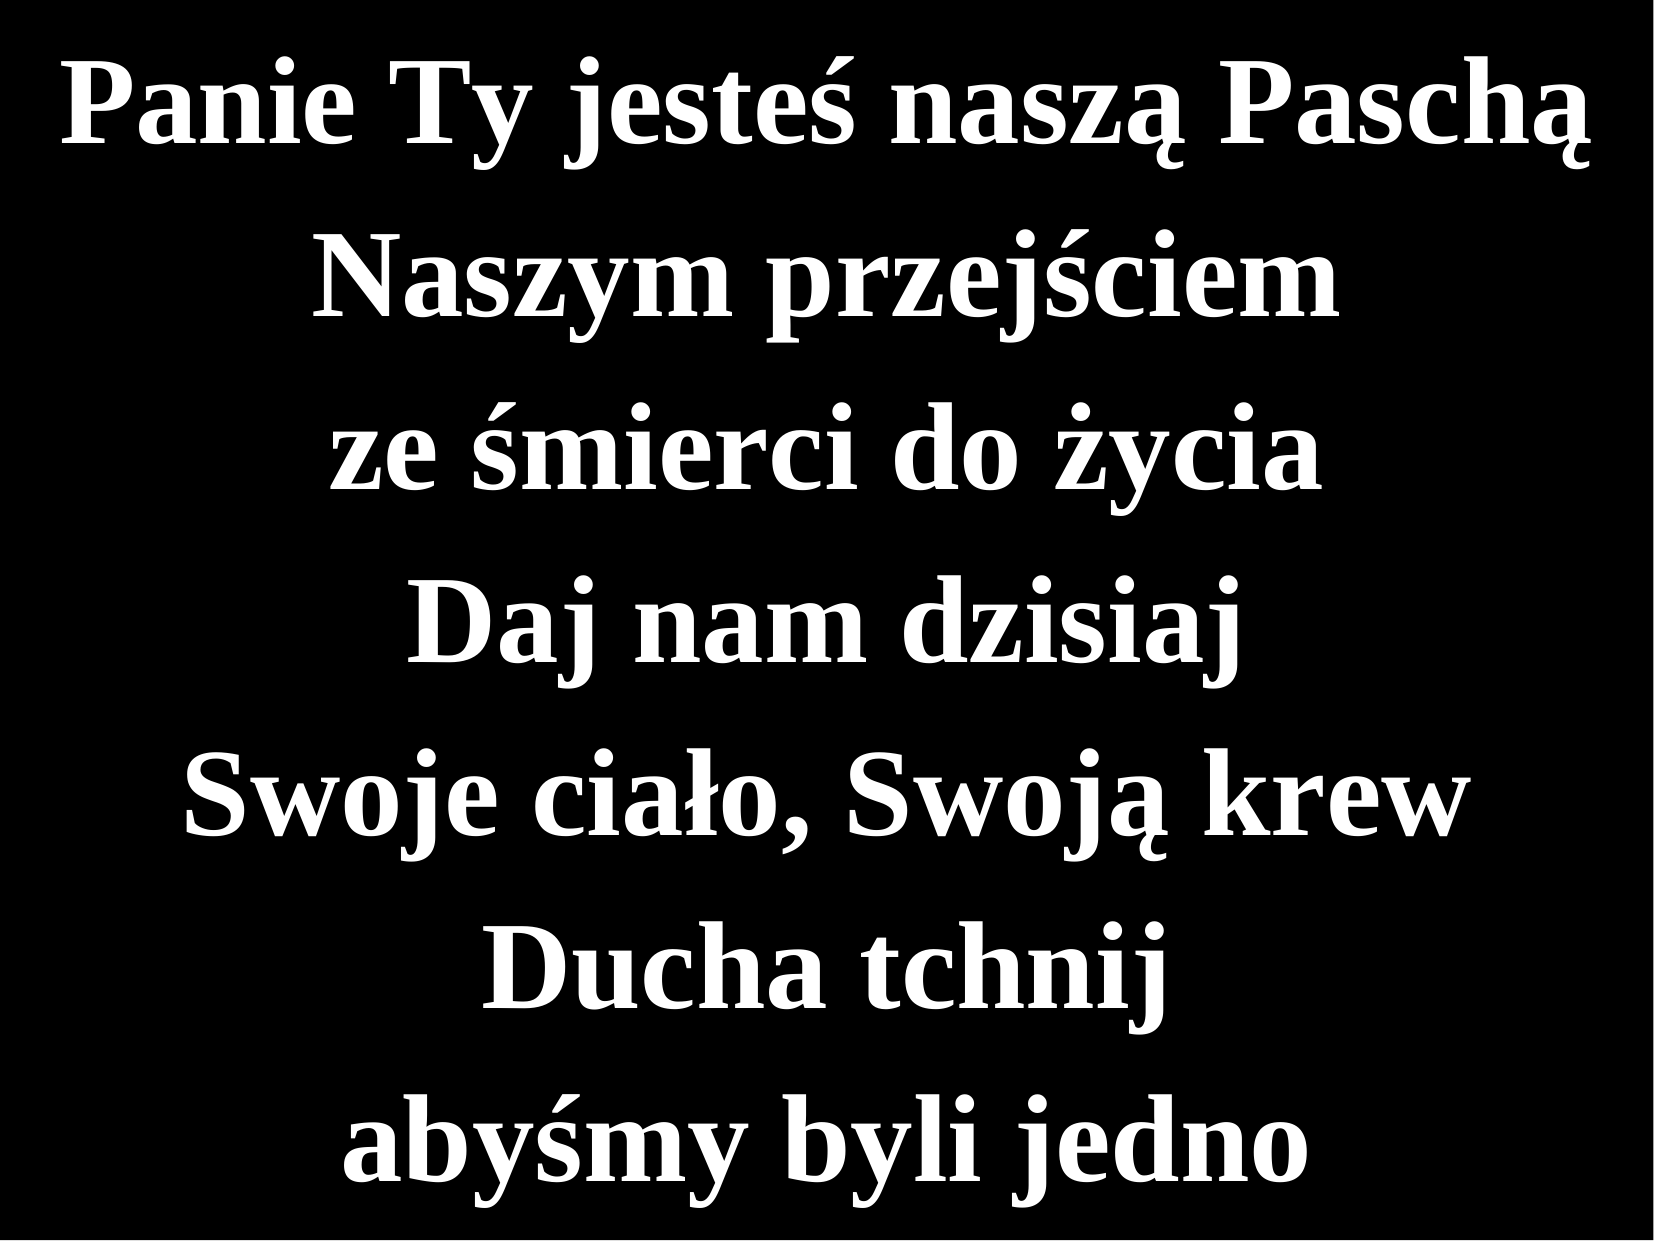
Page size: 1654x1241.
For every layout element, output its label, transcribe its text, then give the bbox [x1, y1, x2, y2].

title Panie Ty jesteś naszą Paschą ppp Naszym przejściem ppp ze śmierci do życia ppp Daj nam dzisiaj ppp Swoje ciało, Swoją krew ppp Ducha tchnij ppp abyśmy byli jedno [0, 0, 1654, 1241]
